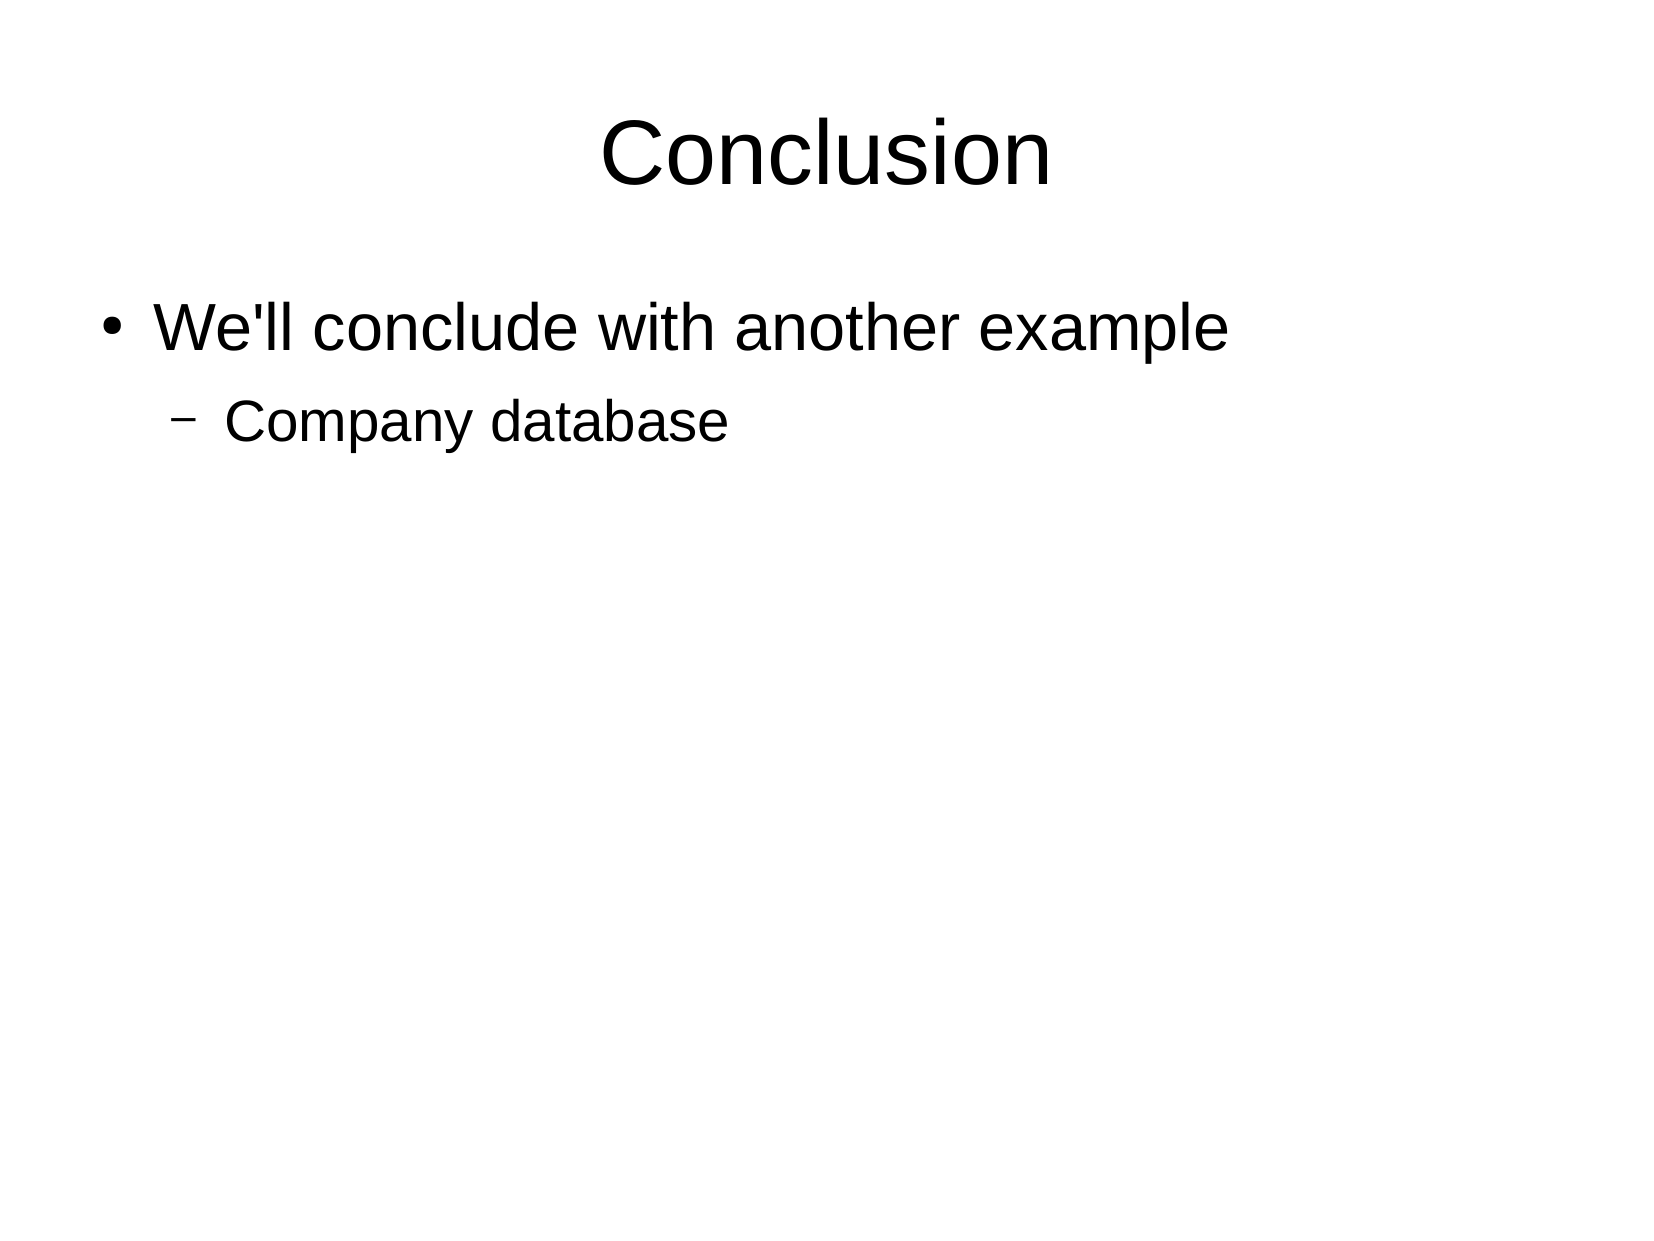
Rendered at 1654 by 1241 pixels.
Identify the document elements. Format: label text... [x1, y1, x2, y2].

list We'll conclude with another example Company database [82, 290, 1571, 1010]
title Conclusion [82, 49, 1571, 257]
